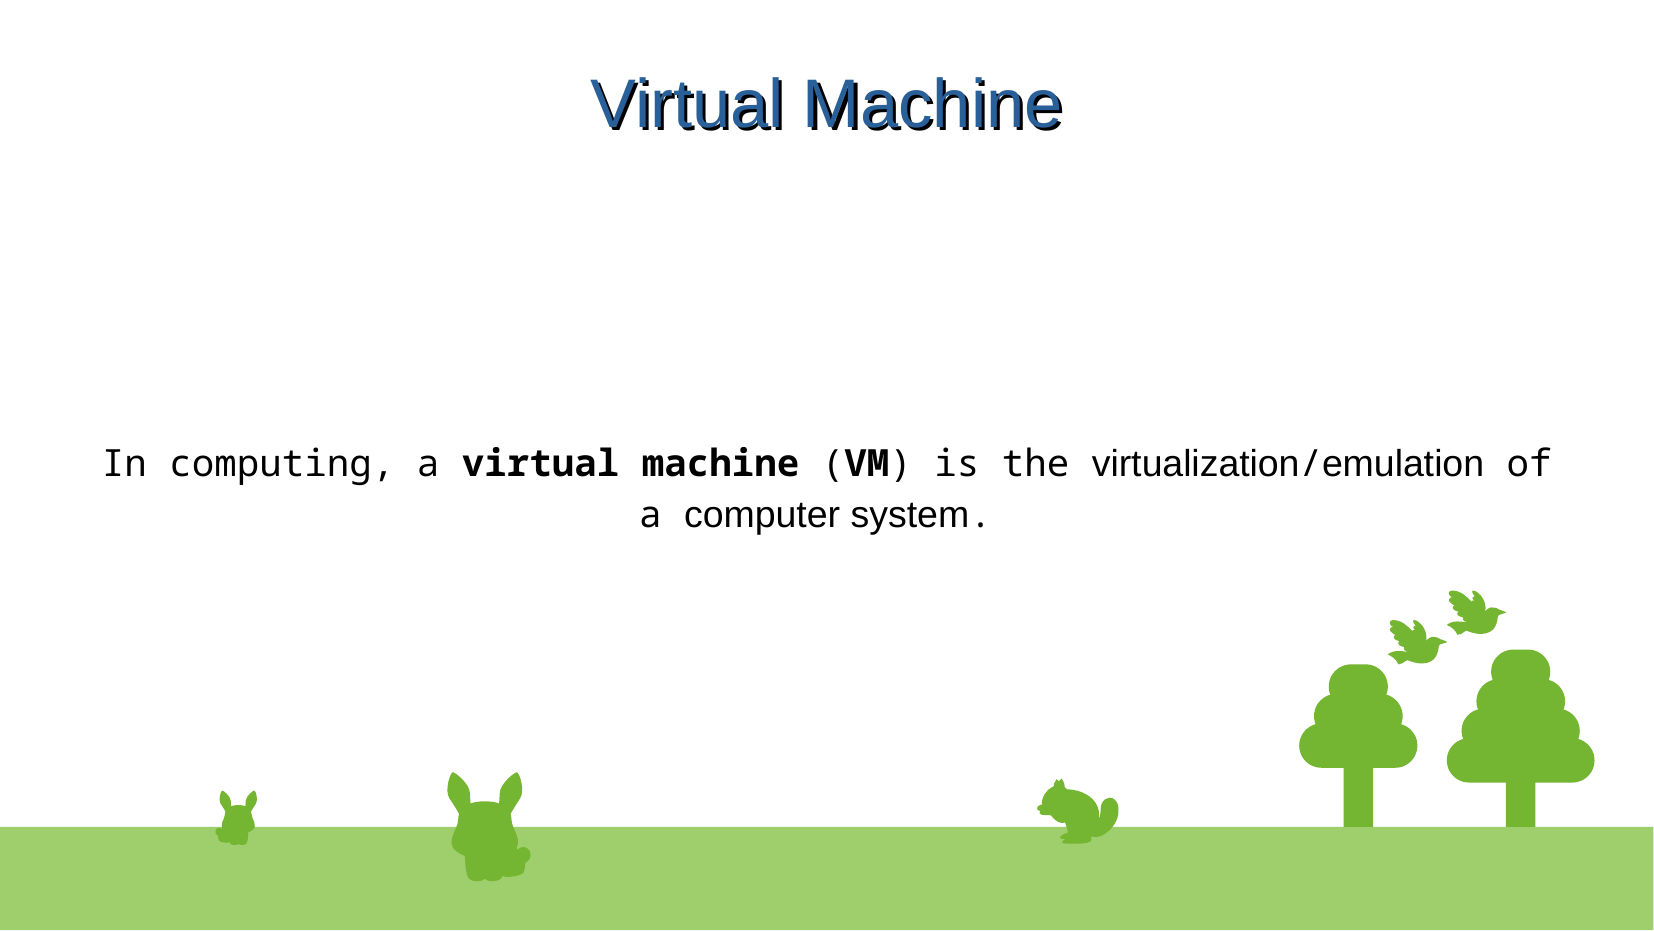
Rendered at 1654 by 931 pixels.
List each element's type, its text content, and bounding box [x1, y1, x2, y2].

subtitle In computing, a virtual machine (VM) is the virtualization/emulation of a computer system. [88, 206, 1565, 768]
title Virtual Machine [88, 29, 1565, 178]
